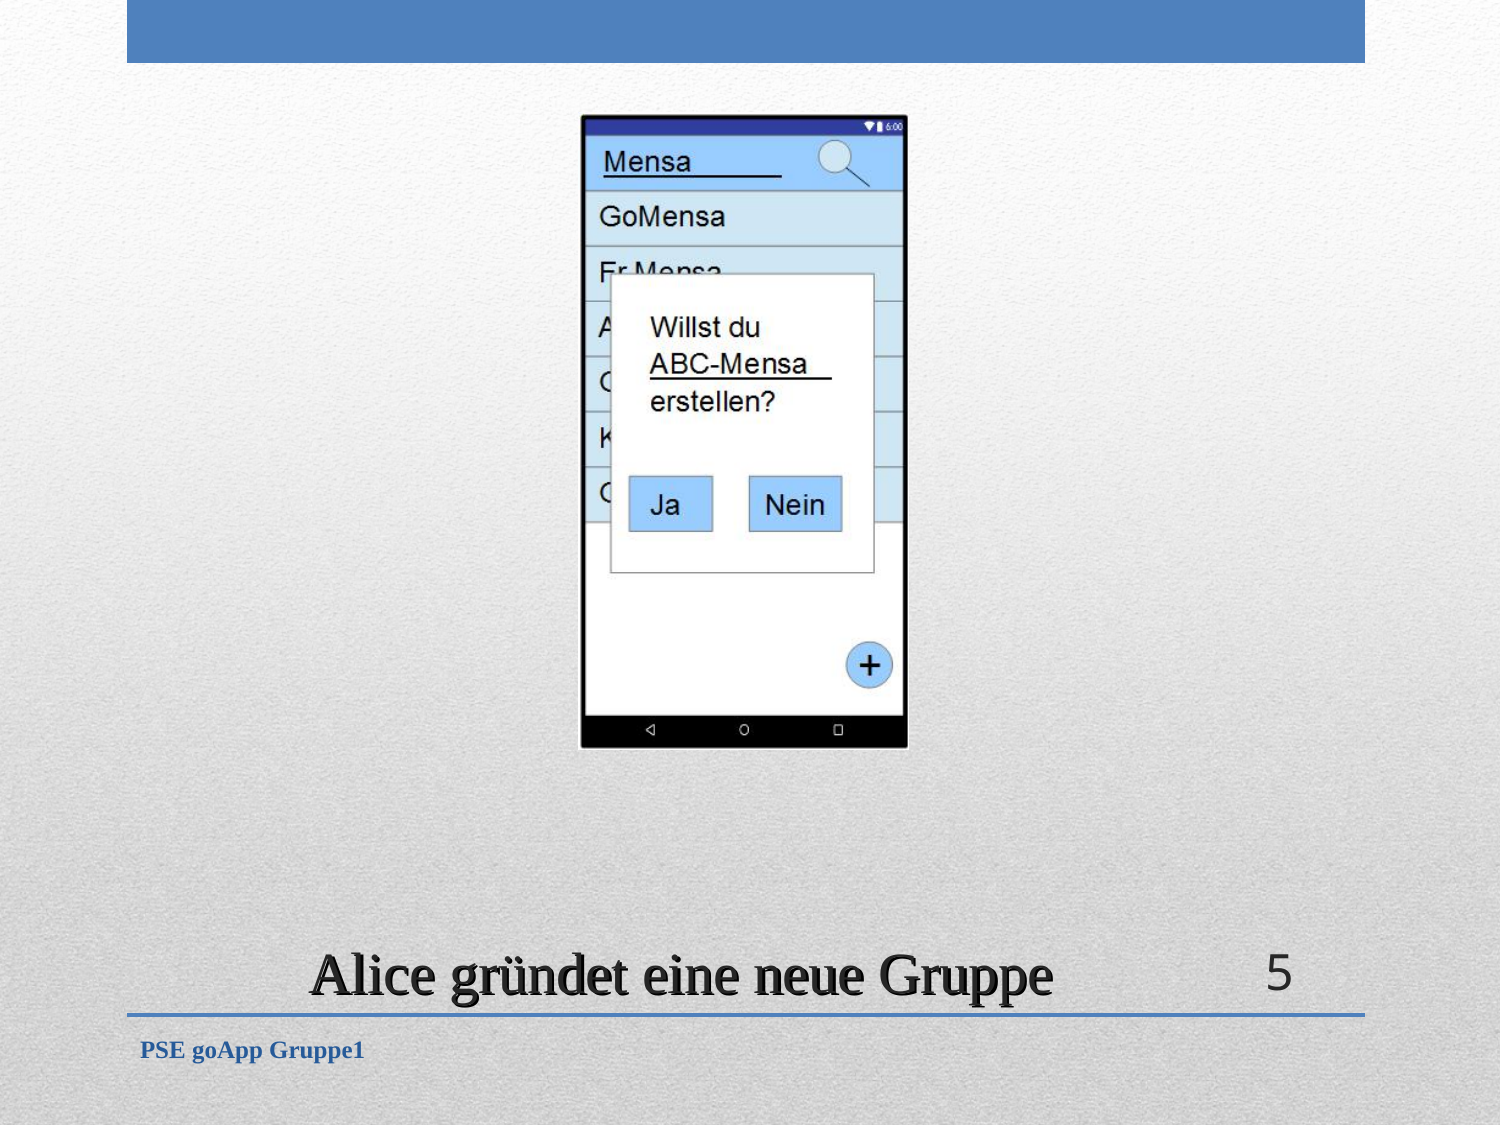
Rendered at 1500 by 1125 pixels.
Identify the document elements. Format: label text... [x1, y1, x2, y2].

text_box [1250, 933, 1376, 993]
picture [578, 112, 909, 751]
text_box PSE goApp Gruppe1 [125, 1018, 925, 1079]
title Alice gründet eine neue Gruppe [125, 750, 1238, 1013]
